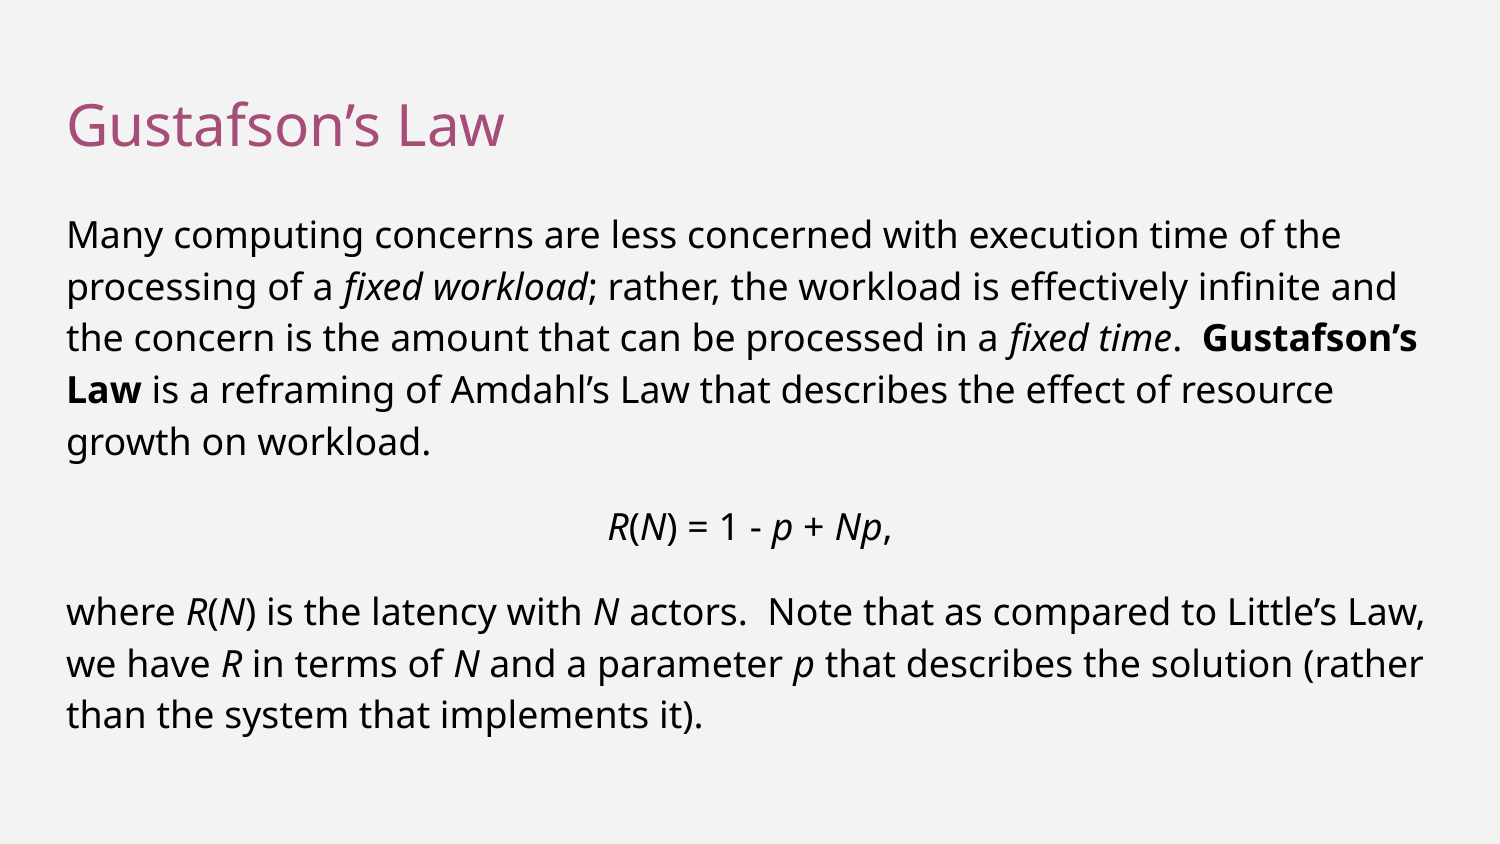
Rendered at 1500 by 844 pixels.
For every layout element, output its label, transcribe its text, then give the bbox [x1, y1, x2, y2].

title Gustafson’s Law [51, 72, 1449, 167]
list Many computing concerns are less concerned with execution time of the processing of a fixed workload; rather, the workload is effectively infinite and the concern is the amount that can be processed in a fixed time. Gustafson’s Law is a reframing of Amdahl’s Law that describes the effect of resource growth on workload. R(N) = 1 - p + Np, where R(N) is the latency with N actors. Note that as compared to Little’s Law, we have R in terms of N and a parameter p that describes the solution (rather than the system that implements it). [51, 189, 1449, 750]
